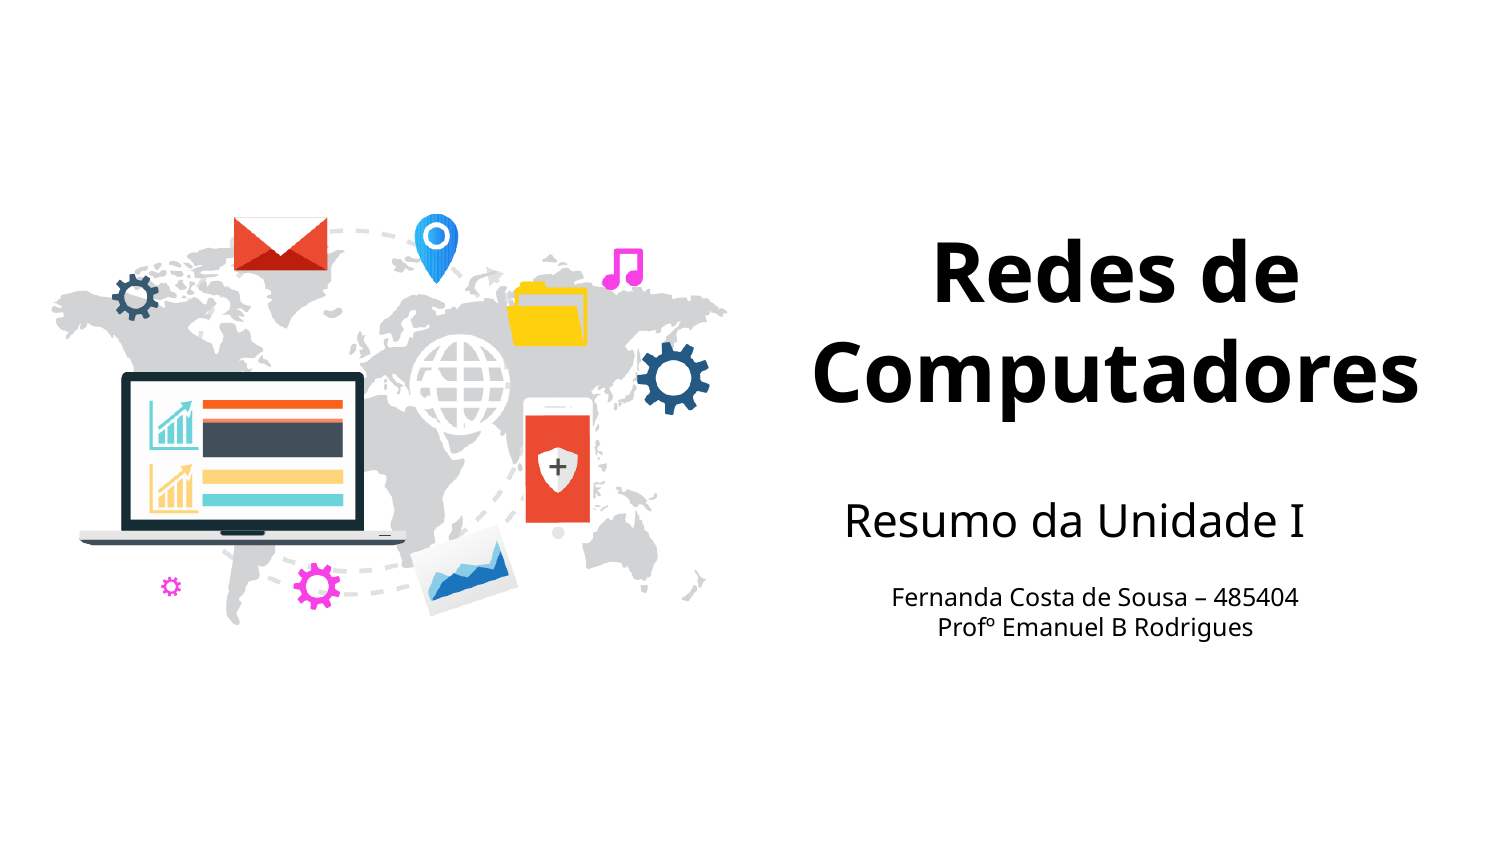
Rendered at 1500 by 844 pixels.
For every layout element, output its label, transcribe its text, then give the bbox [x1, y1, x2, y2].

title Redes de Computadores [863, 200, 1489, 435]
picture [0, 0, 863, 844]
text_box Fernanda Costa de Sousa – 485404 Profº Emanuel B Rodrigues [803, 566, 1389, 697]
subtitle Resumo da Unidade I [863, 476, 1368, 566]
